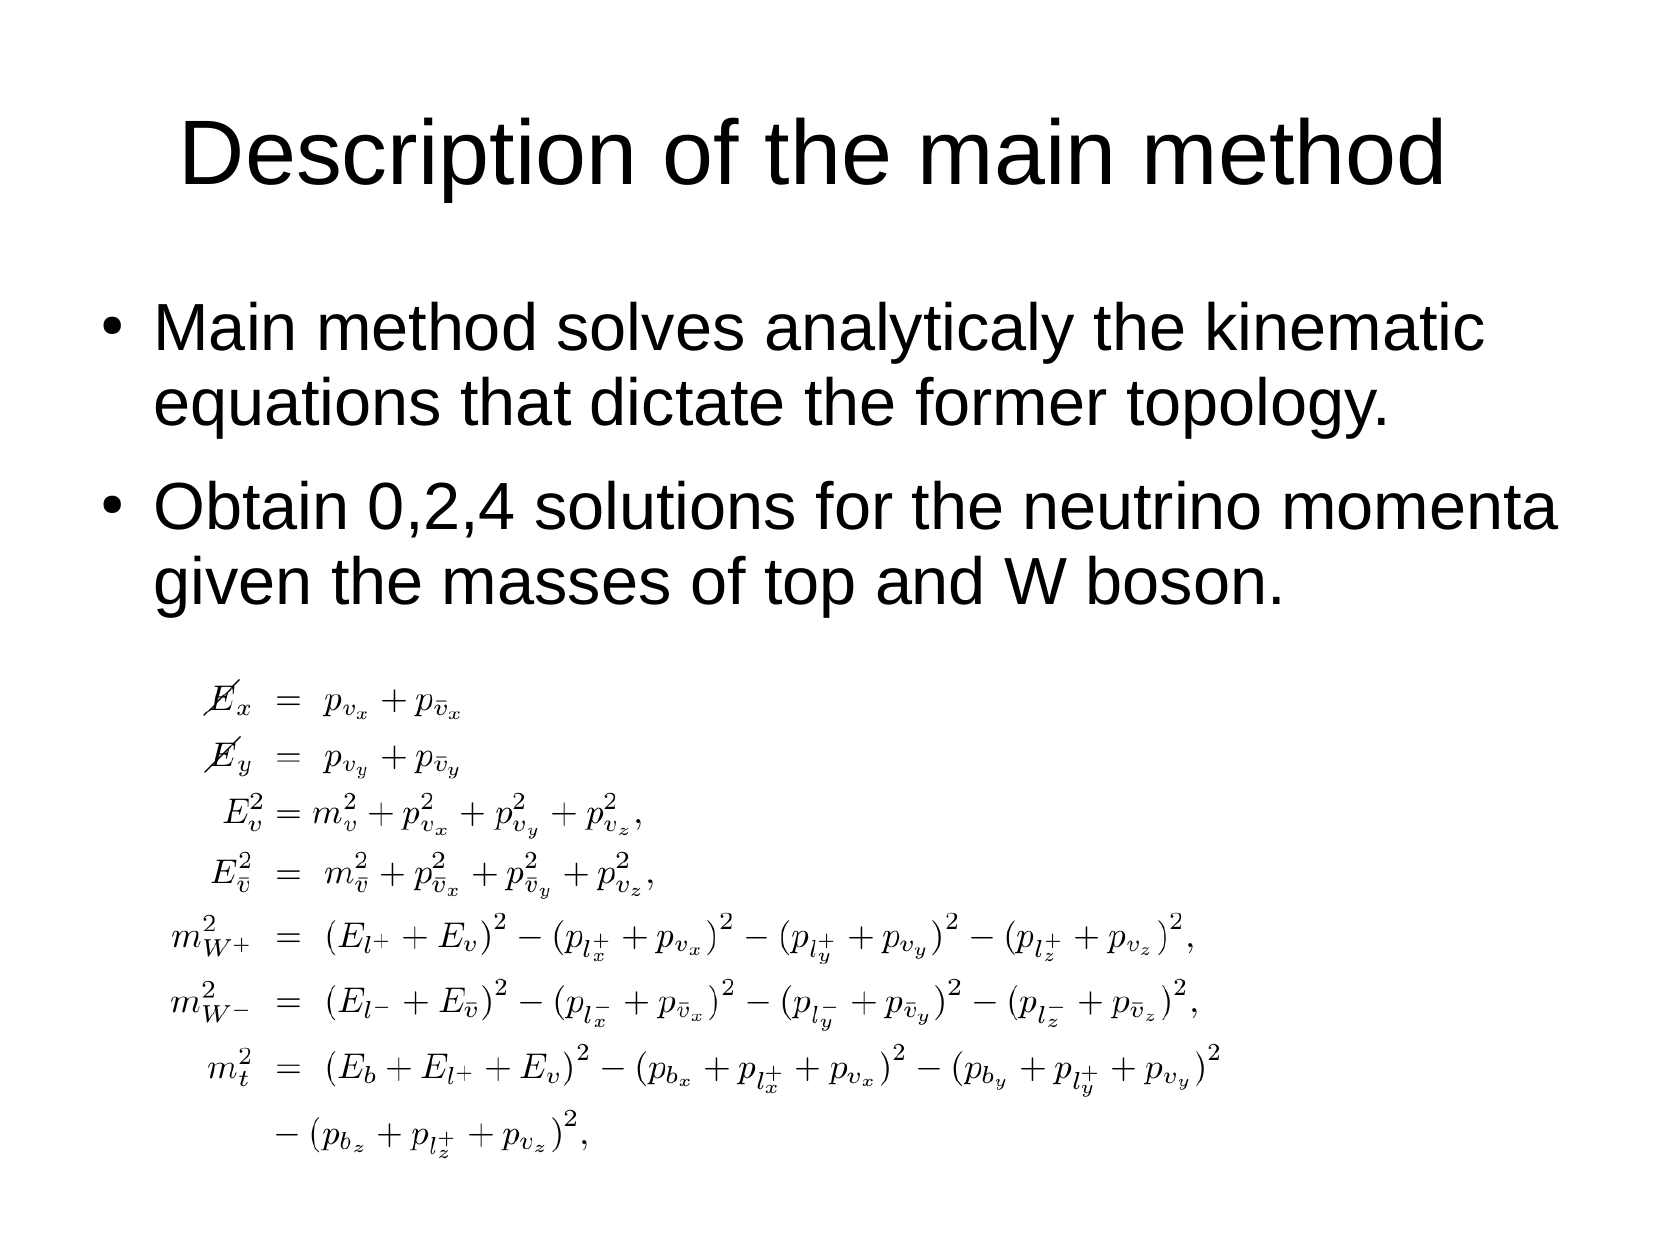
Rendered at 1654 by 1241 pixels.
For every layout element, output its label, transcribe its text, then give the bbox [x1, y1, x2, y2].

title Description of the main method [82, 49, 1571, 257]
picture [165, 661, 1264, 1166]
list Main method solves analyticaly the kinematic equations that dictate the former topology. Obtain 0,2,4 solutions for the neutrino momenta given the masses of top and W boson. [82, 290, 1571, 1010]
